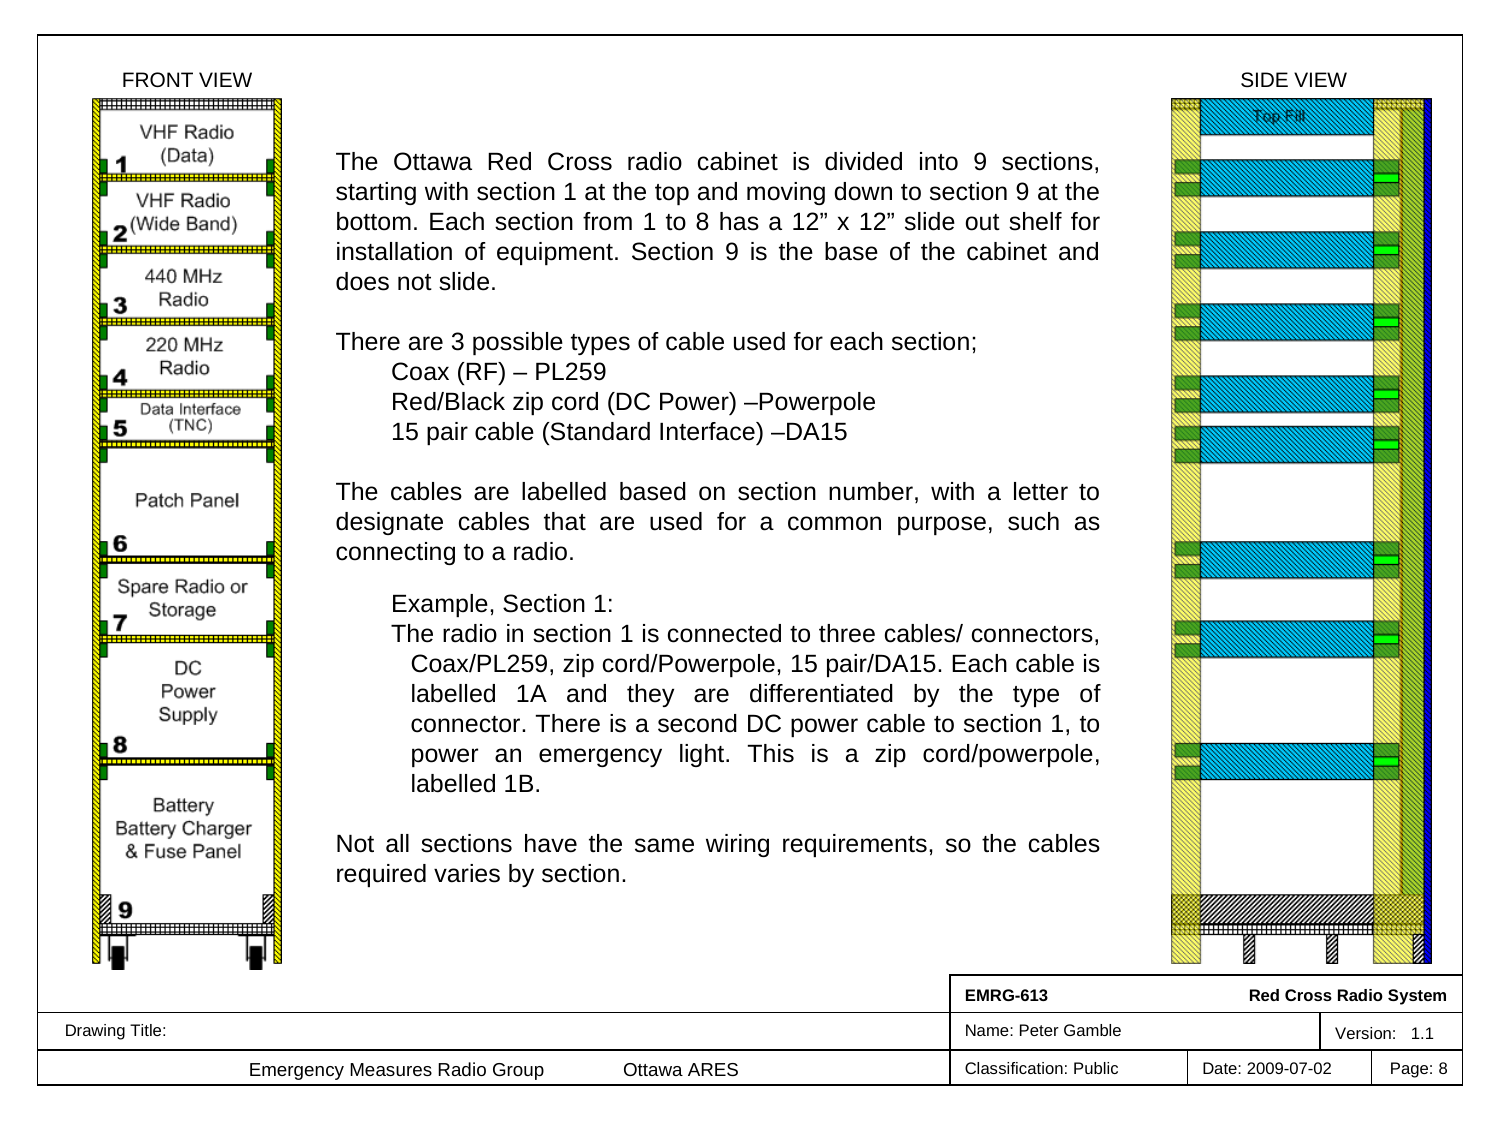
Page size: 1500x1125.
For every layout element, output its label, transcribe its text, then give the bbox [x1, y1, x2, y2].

text_box SIDE VIEW [1199, 58, 1389, 100]
text_box FRONT VIEW [92, 58, 282, 100]
picture [1171, 98, 1432, 964]
picture [92, 100, 282, 971]
text_box The Ottawa Red Cross radio cabinet is divided into 9 sections, starting with section 1 at the top and moving down to section 9 at the bottom. Each section from 1 to 8 has a 12” x 12” slide out shelf for installation of equipment. Section 9 is the base of the cabinet and does not slide. There are 3 possible types of cable used for each section; Coax (RF) – PL259 Red/Black zip cord (DC Power) –Powerpole 15 pair cable (Standard Interface) –DA15 The cables are labelled based on section number, with a letter to designate cables that are used for a common purpose, such as connecting to a radio. Example, Section 1: The radio in section 1 is connected to three cables/ connectors, Coax/PL259, zip cord/Powerpole, 15 pair/DA15. Each cable is labelled 1A and they are differentiated by the type of connector. There is a second DC power cable to section 1, to power an emergency light. This is a zip cord/powerpole, labelled 1B. Not all sections have the same wiring requirements, so the cables required varies by section. [320, 138, 1117, 895]
text_box Emergency Measures Radio Group Ottawa ARES [50, 1049, 938, 1086]
text_box Page: <number> [1362, 1049, 1463, 1086]
